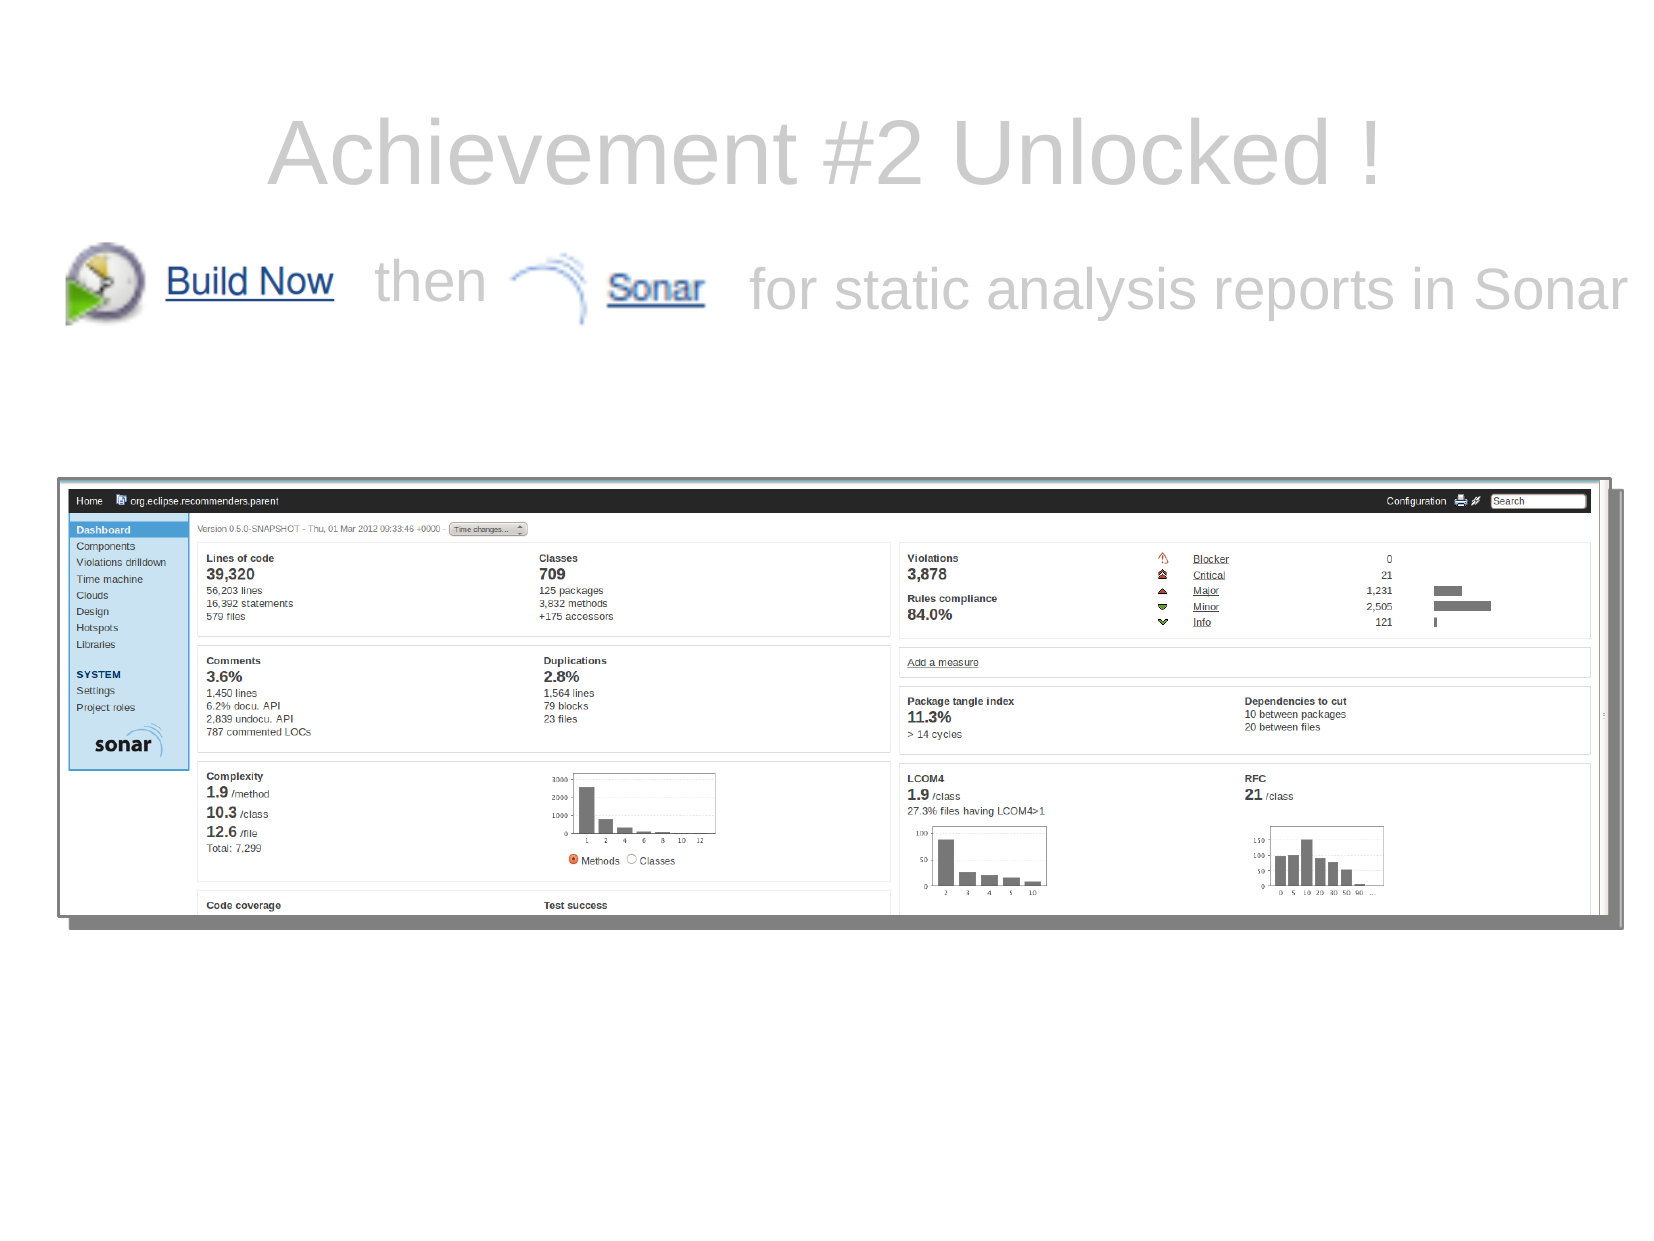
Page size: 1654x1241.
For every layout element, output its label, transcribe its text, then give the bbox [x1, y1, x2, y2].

picture [45, 225, 394, 333]
text_box then [360, 241, 511, 322]
title Achievement #2 Unlocked ! [82, 49, 1571, 257]
picture [60, 479, 1609, 916]
picture [497, 241, 723, 339]
text_box for static analysis reports in Sonar [735, 249, 1654, 329]
